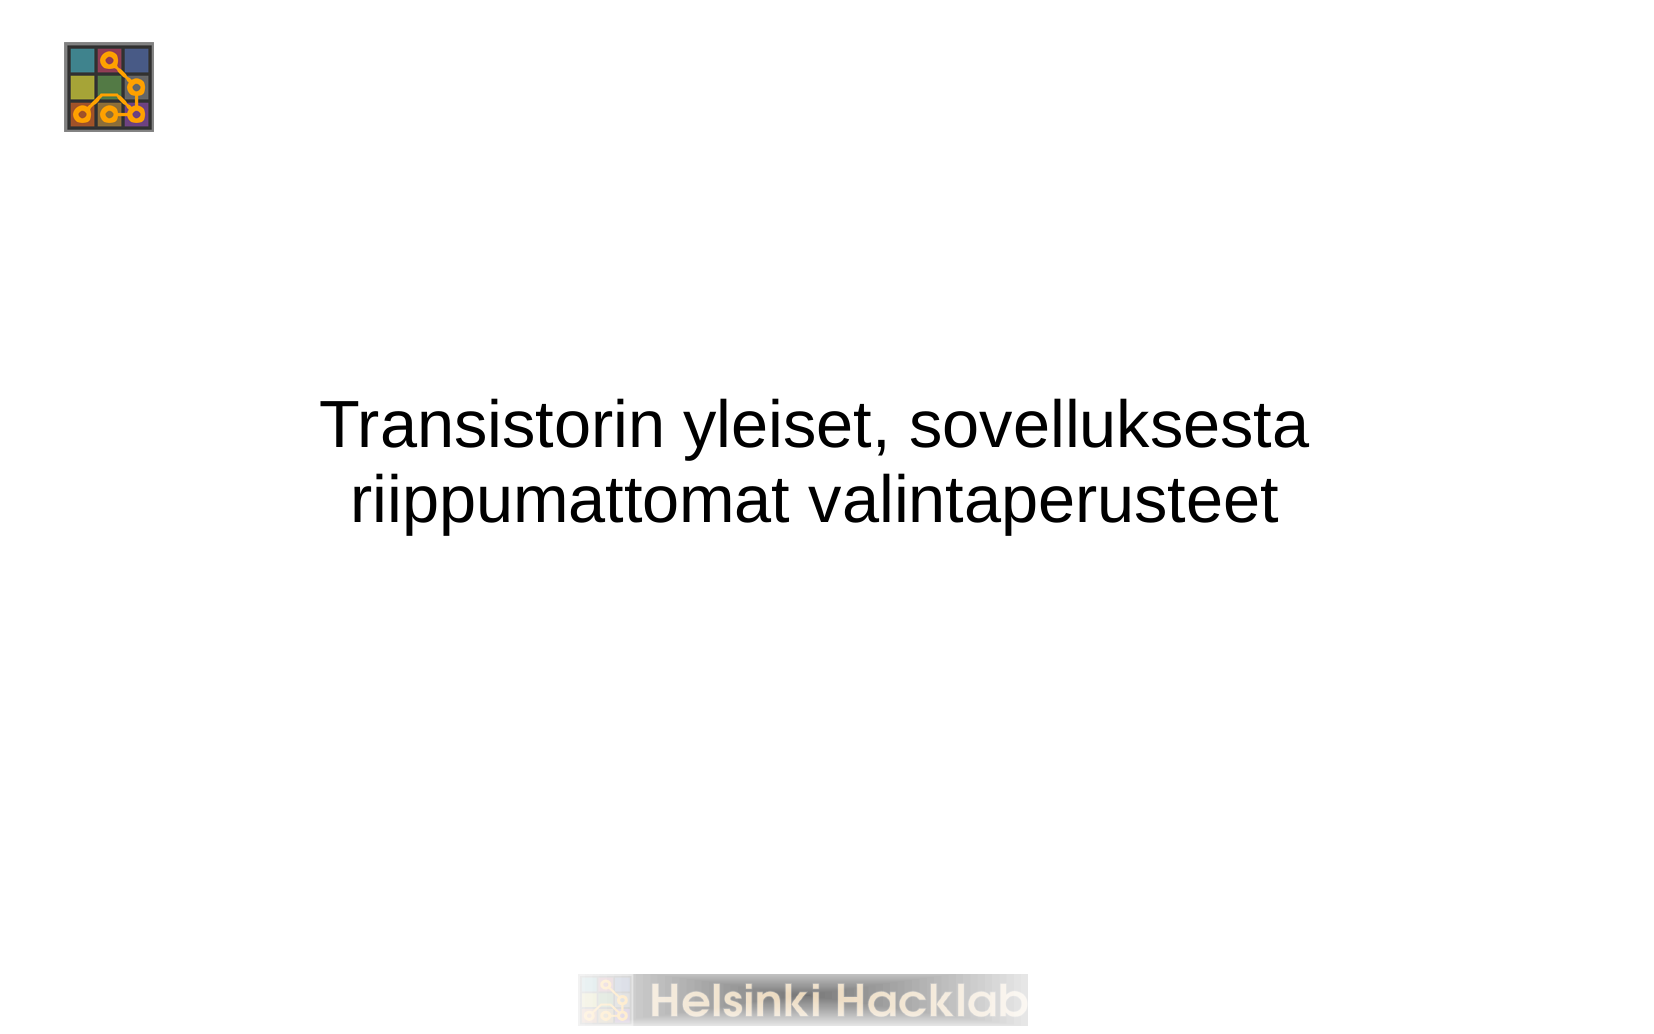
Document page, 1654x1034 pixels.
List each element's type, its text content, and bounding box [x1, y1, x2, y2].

picture [64, 42, 154, 132]
subtitle Transistorin yleiset, sovelluksesta riippumattomat valintaperusteet [118, 283, 1512, 641]
